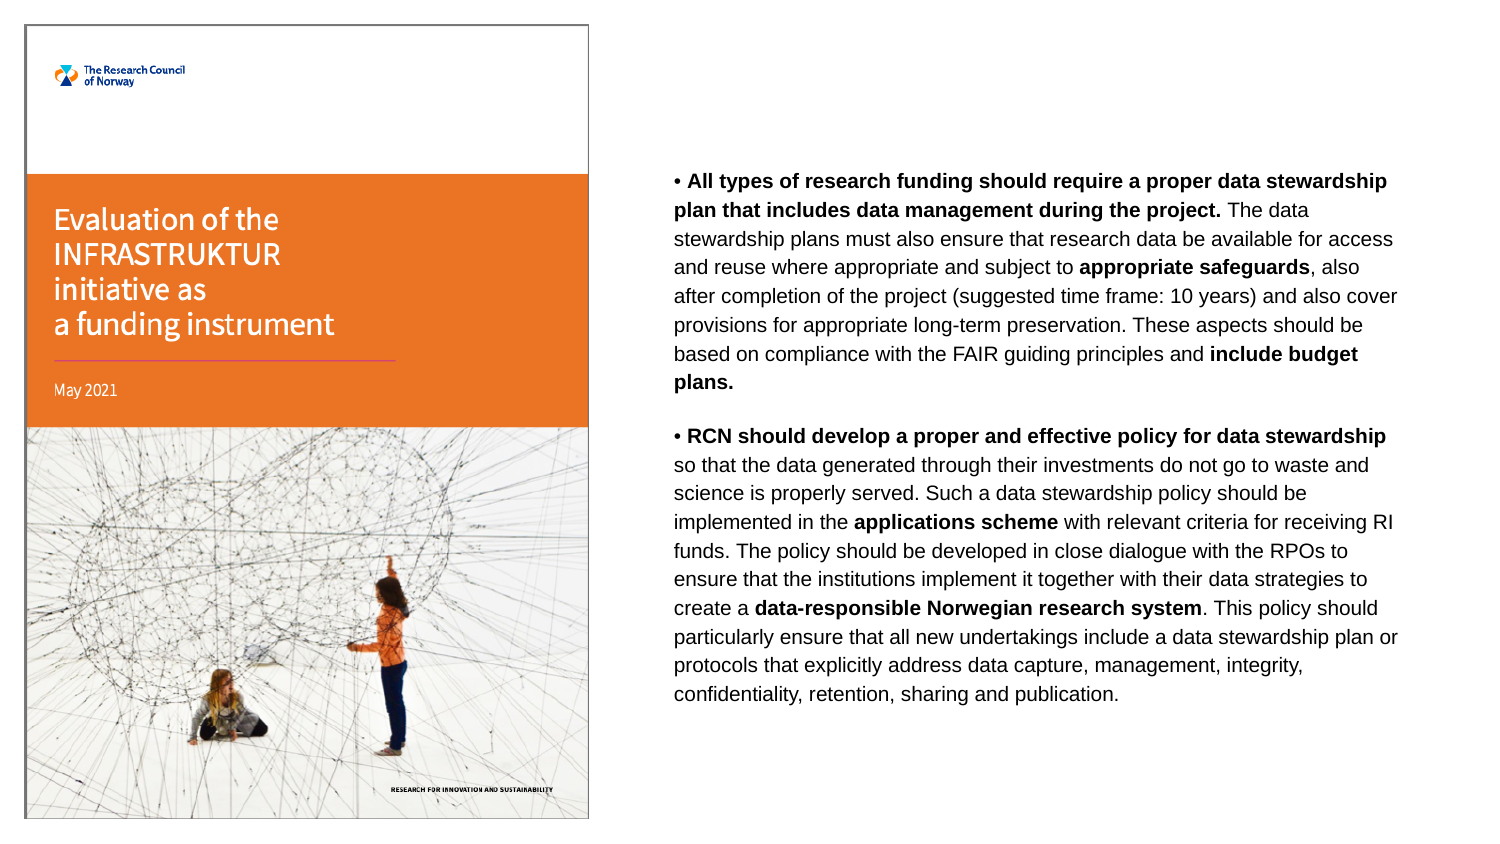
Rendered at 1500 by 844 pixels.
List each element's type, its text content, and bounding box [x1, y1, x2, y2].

picture [24, 24, 589, 819]
text_box • All types of research funding should require a proper data stewardship plan that includes data management during the project. The data stewardship plans must also ensure that research data be available for access and reuse where appropriate and subject to appropriate safeguards, also after completion of the project (suggested time frame: 10 years) and also cover provisions for appropriate long-term preservation. These aspects should be based on compliance with the FAIR guiding principles and include budget plans. • RCN should develop a proper and effective policy for data stewardship so that the data generated through their investments do not go to waste and science is properly served. Such a data stewardship policy should be implemented in the applications scheme with relevant criteria for receiving RI funds. The policy should be developed in close dialogue with the RPOs to ensure that the institutions implement it together with their data strategies to create a data-responsible Norwegian research system. This policy should particularly ensure that all new undertakings include a data stewardship plan or protocols that explicitly address data capture, management, integrity, confidentiality, retention, sharing and publication. [658, 149, 1422, 721]
